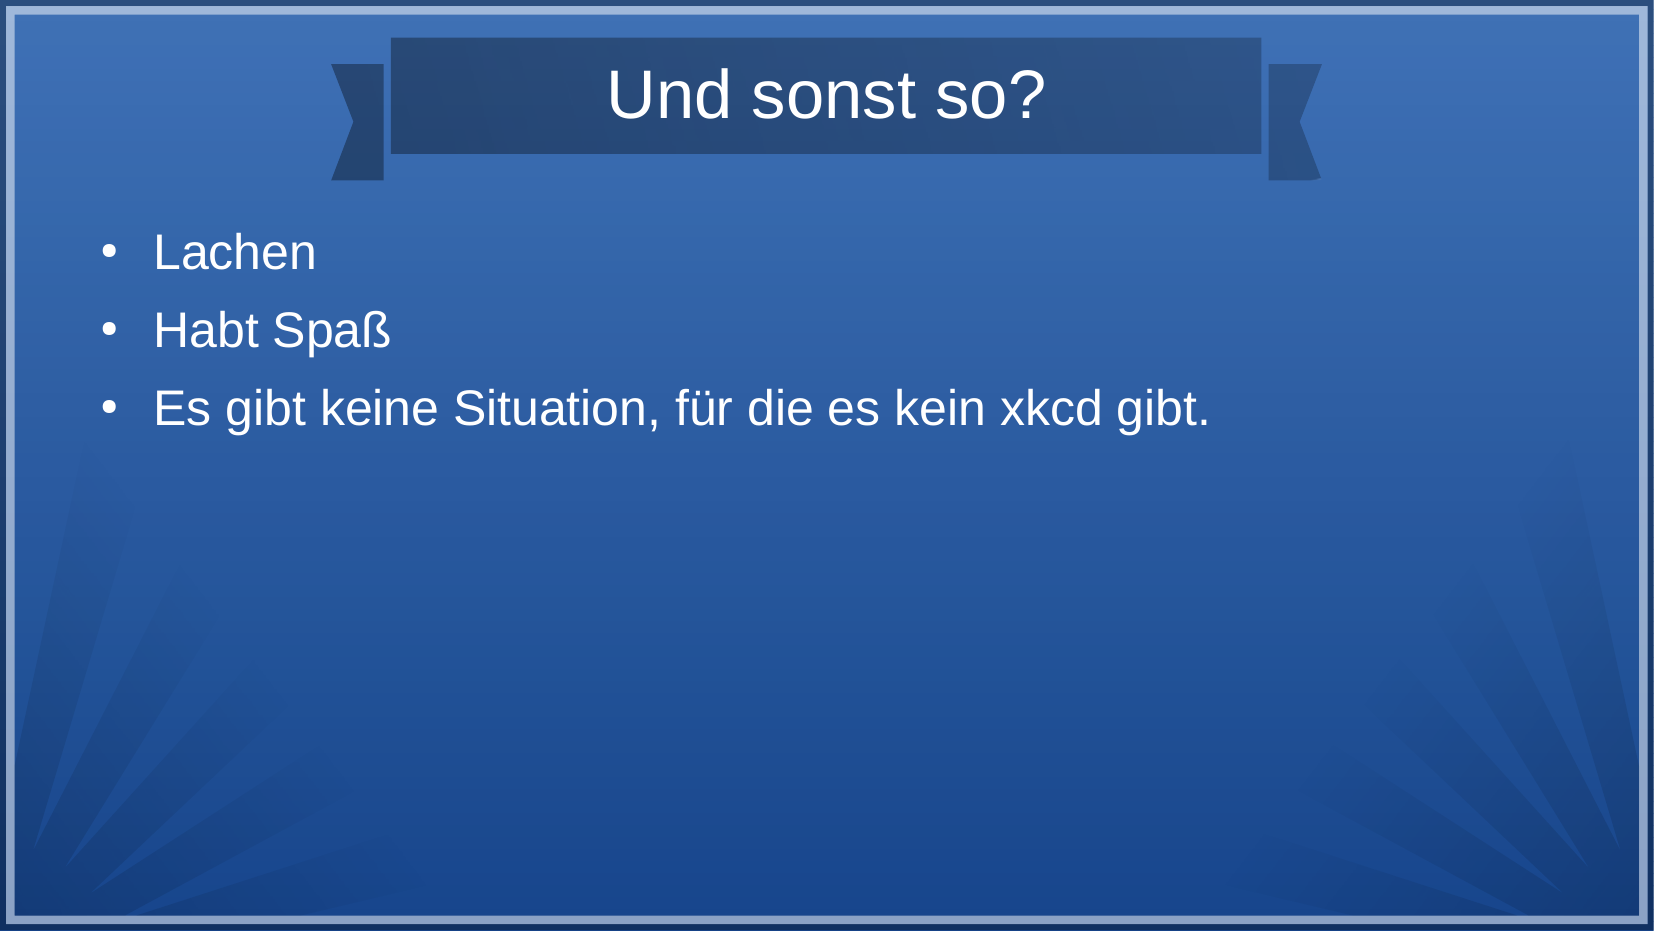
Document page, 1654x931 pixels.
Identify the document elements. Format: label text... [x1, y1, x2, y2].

title Und sonst so? [389, 35, 1264, 154]
list Lachen Habt Spaß Es gibt keine Situation, für die es kein xkcd gibt. [82, 224, 1571, 848]
